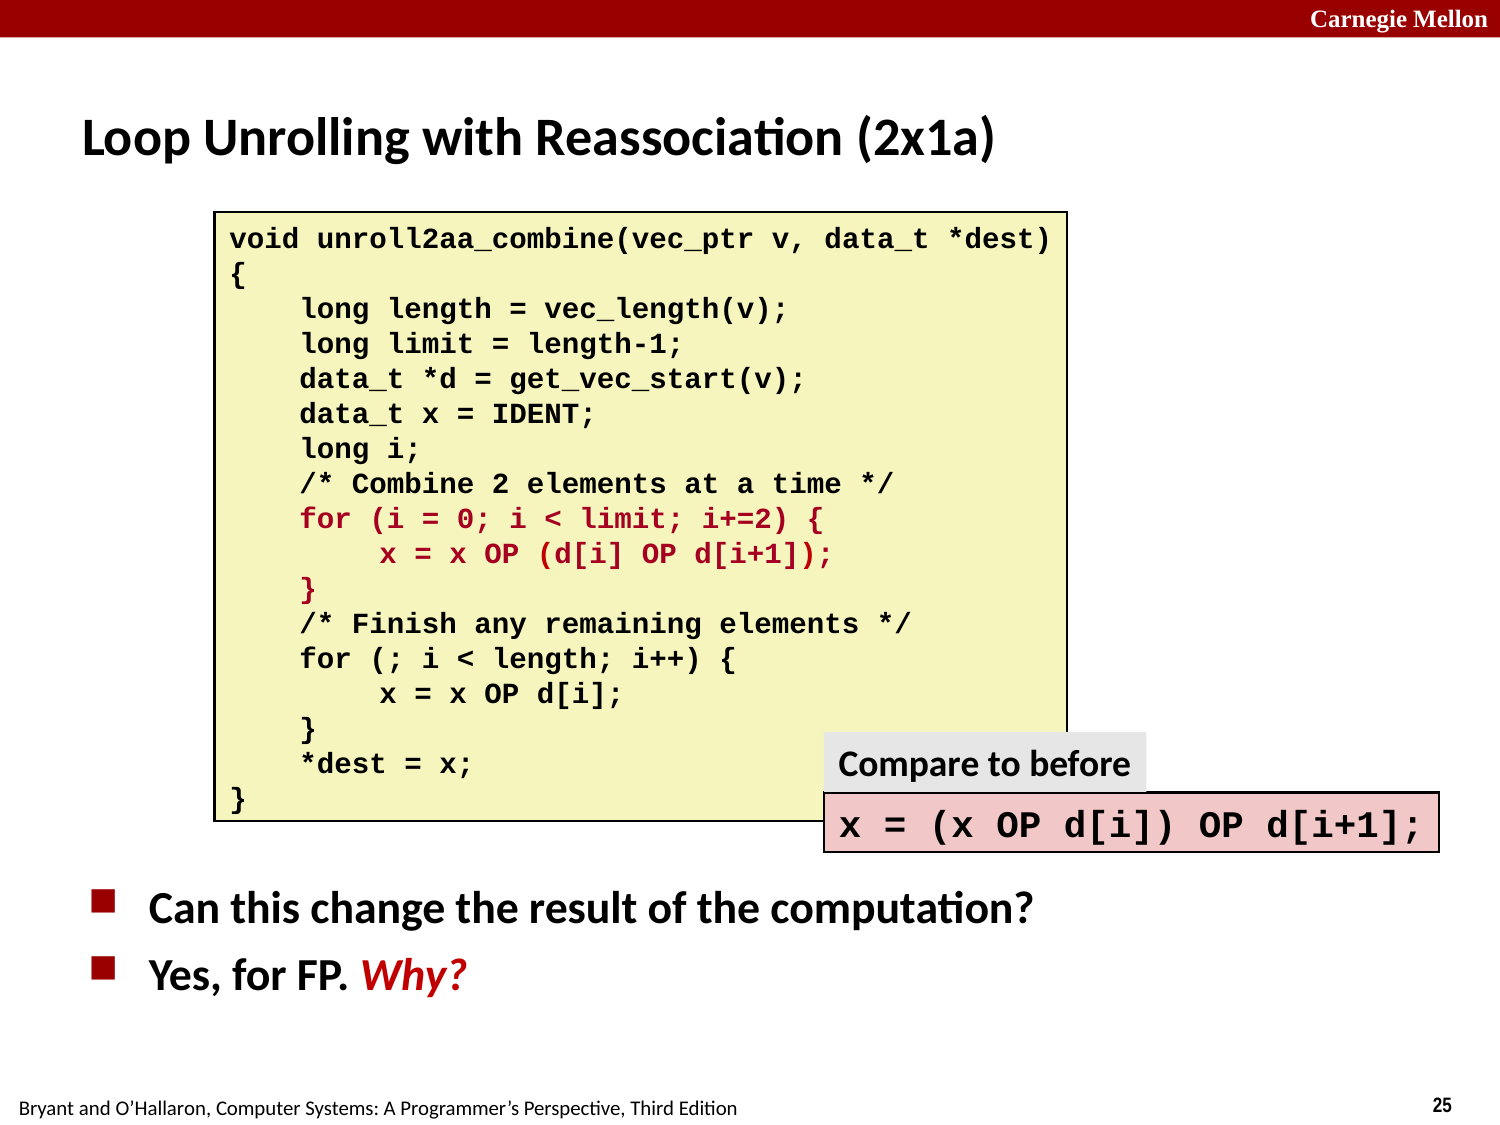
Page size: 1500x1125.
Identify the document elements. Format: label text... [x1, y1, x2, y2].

title Loop Unrolling with Reassociation (2x1a) [67, 71, 1388, 197]
text_box x = (x OP d[i]) OP d[i+1]; [824, 792, 1439, 853]
text_box void unroll2aa_combine(vec_ptr v, data_t *dest) { long length = vec_length(v); long limit = length-1; data_t *d = get_vec_start(v); data_t x = IDENT; long i; /* Combine 2 elements at a time */ for (i = 0; i < limit; i+=2) { x = x OP (d[i] OP d[i+1]); } /* Finish any remaining elements */ for (; i < length; i++) { x = x OP d[i]; } *dest = x; } [214, 212, 1067, 822]
list Can this change the result of the computation? Yes, for FP. Why? [77, 870, 1381, 965]
text_box Compare to before [823, 731, 1147, 792]
